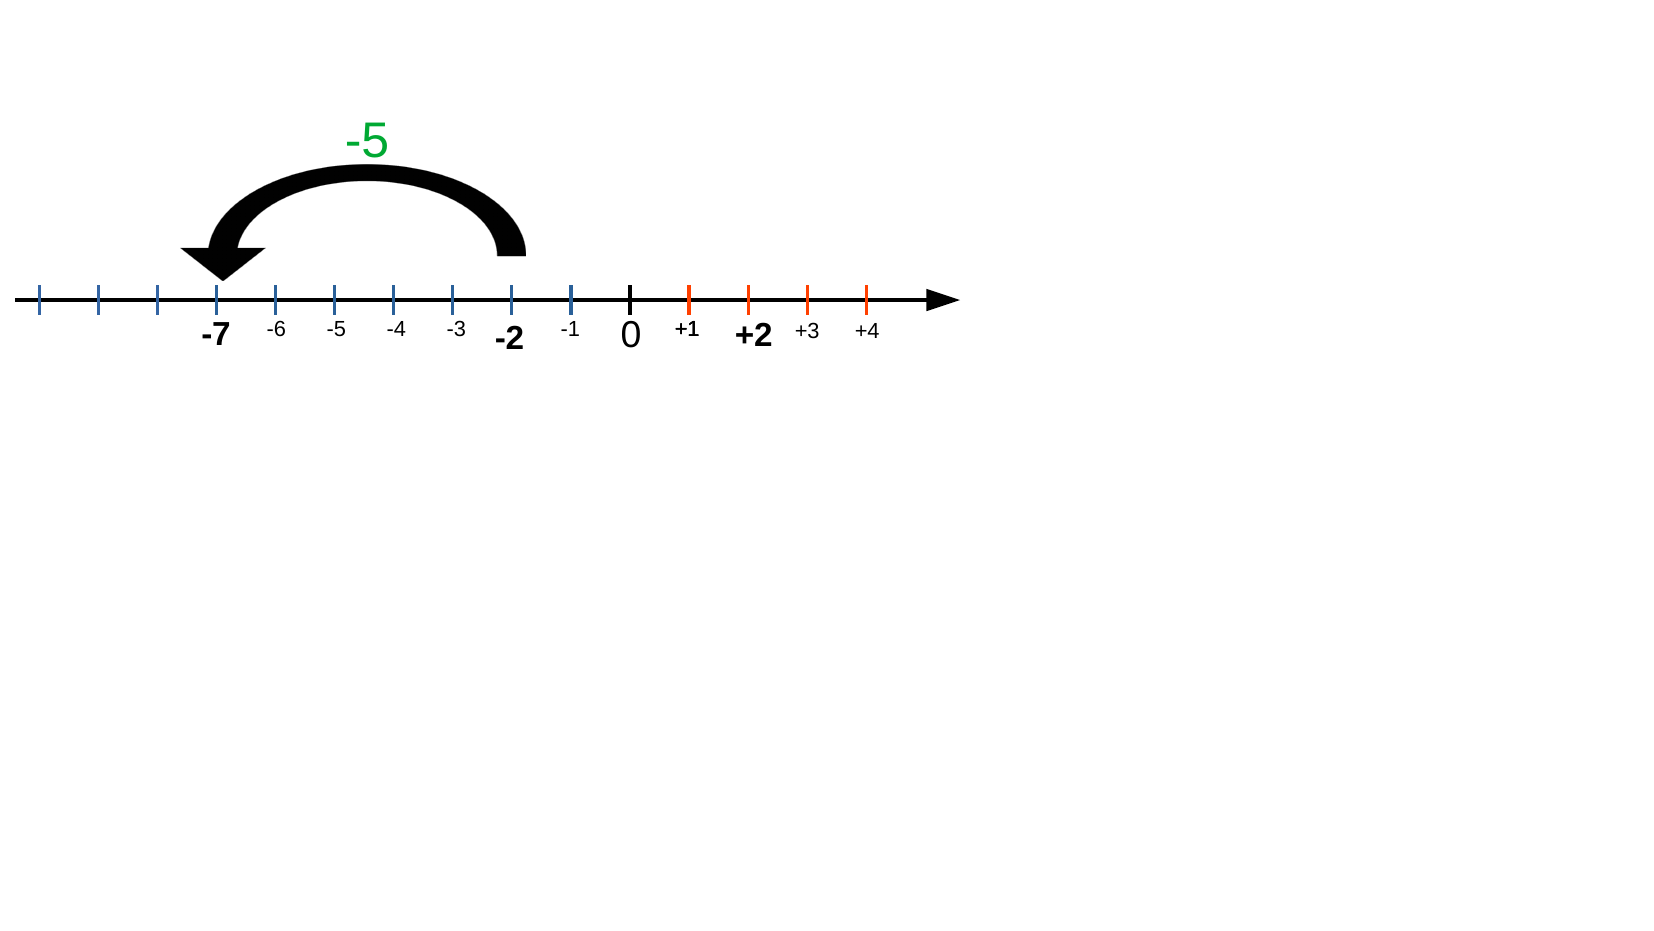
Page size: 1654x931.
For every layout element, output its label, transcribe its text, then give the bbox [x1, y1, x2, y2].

text_box -2 [492, 312, 545, 365]
text_box 0 [605, 306, 666, 364]
text_box -6 [251, 309, 312, 373]
text_box -4 [372, 309, 432, 373]
text_box -5 [312, 309, 372, 373]
text_box -7 [186, 308, 262, 361]
picture [180, 165, 526, 281]
text_box +4 [840, 311, 901, 376]
text_box +1 [660, 309, 721, 373]
text_box +3 [780, 311, 840, 376]
text_box -3 [432, 309, 492, 373]
text_box +2 [721, 309, 796, 361]
text_box -5 [330, 105, 406, 176]
text_box -1 [545, 309, 606, 373]
